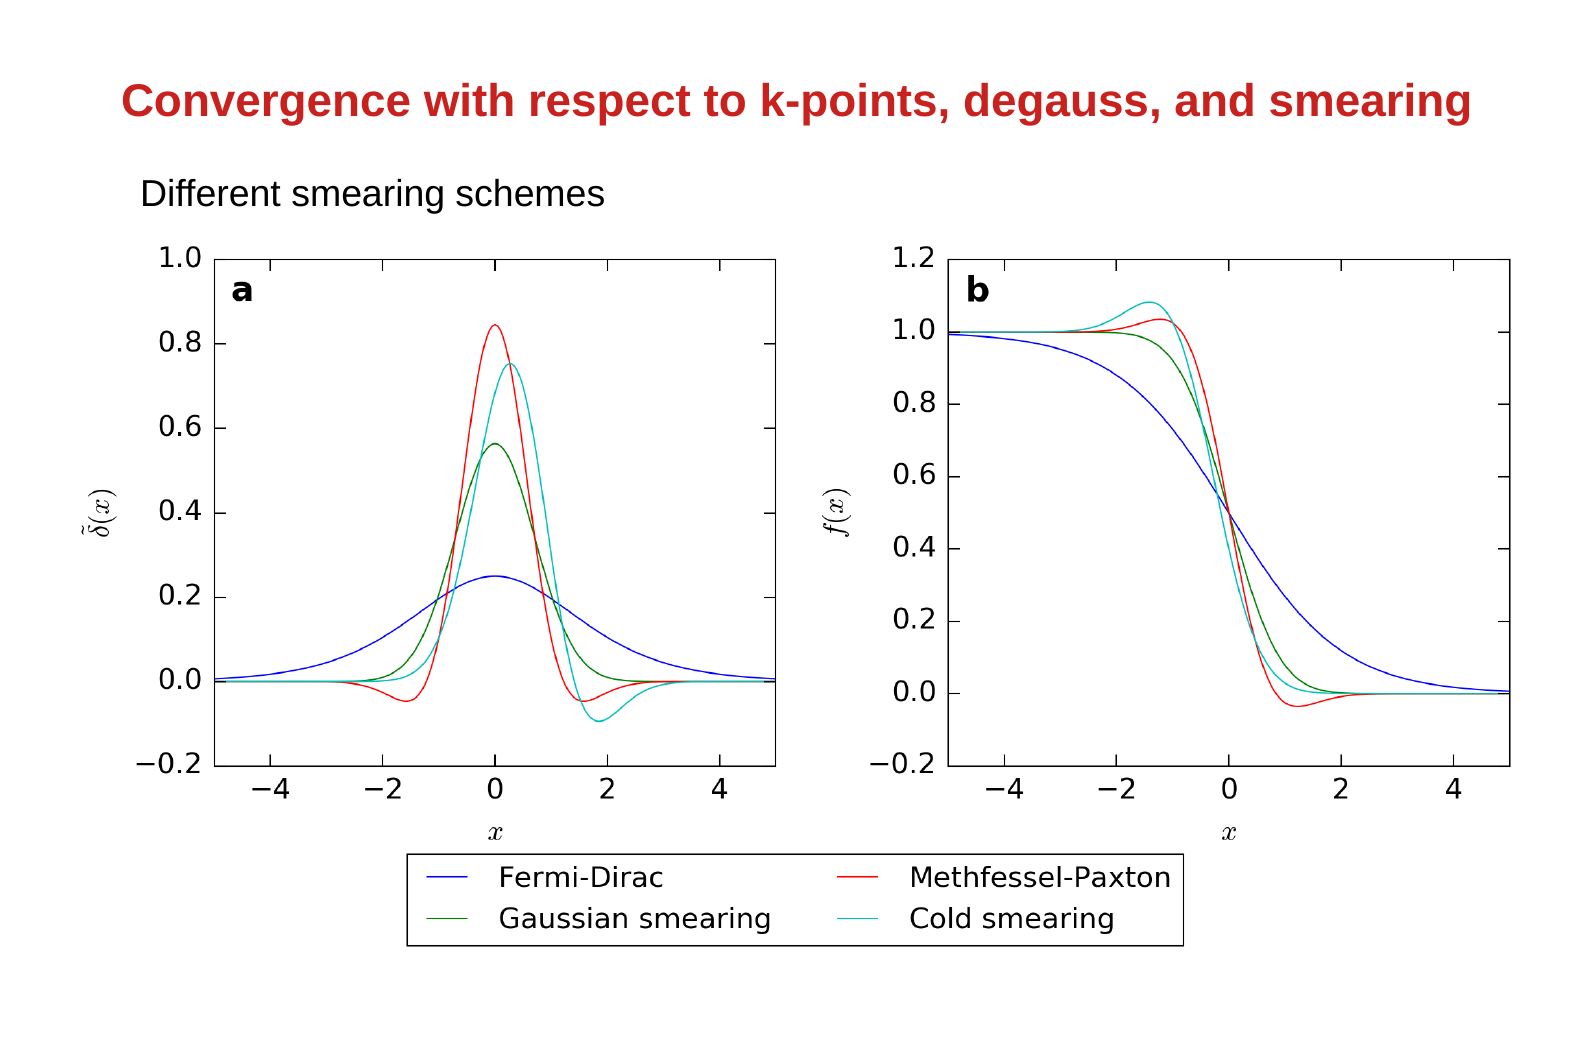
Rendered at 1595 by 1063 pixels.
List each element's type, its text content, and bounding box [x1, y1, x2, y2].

text_box Different smearing schemes [90, 165, 1559, 271]
text_box Convergence with respect to k-points, degauss, and smearing [76, 67, 1519, 144]
picture [75, 240, 1515, 961]
